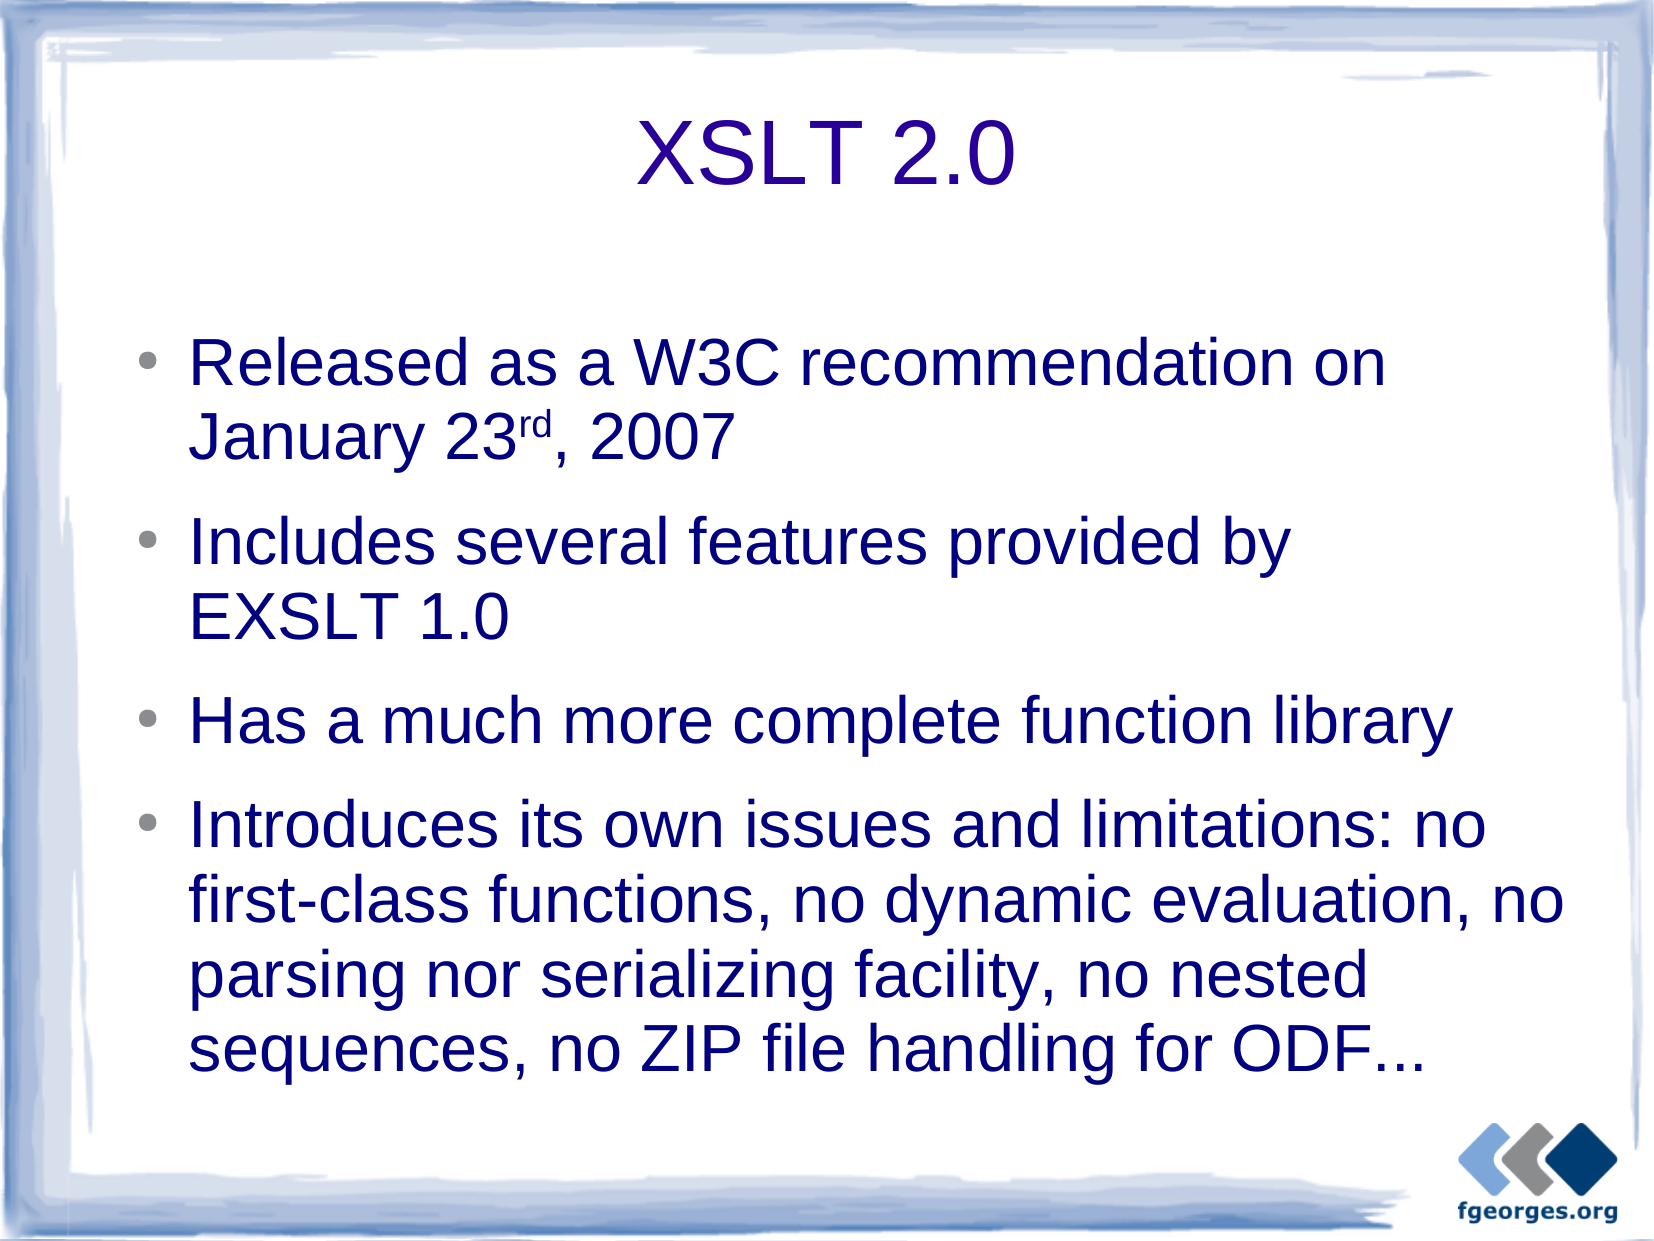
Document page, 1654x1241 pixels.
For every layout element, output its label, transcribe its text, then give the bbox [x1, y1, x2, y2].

title XSLT 2.0 [82, 56, 1571, 250]
list Released as a W3C recommendation on January 23rd, 2007 Includes several features provided by EXSLT 1.0 Has a much more complete function library Introduces its own issues and limitations: no first-class functions, no dynamic evaluation, no parsing nor serializing facility, no nested sequences, no ZIP file handling for ODF... [118, 324, 1576, 1087]
picture [0, 0, 1654, 1241]
